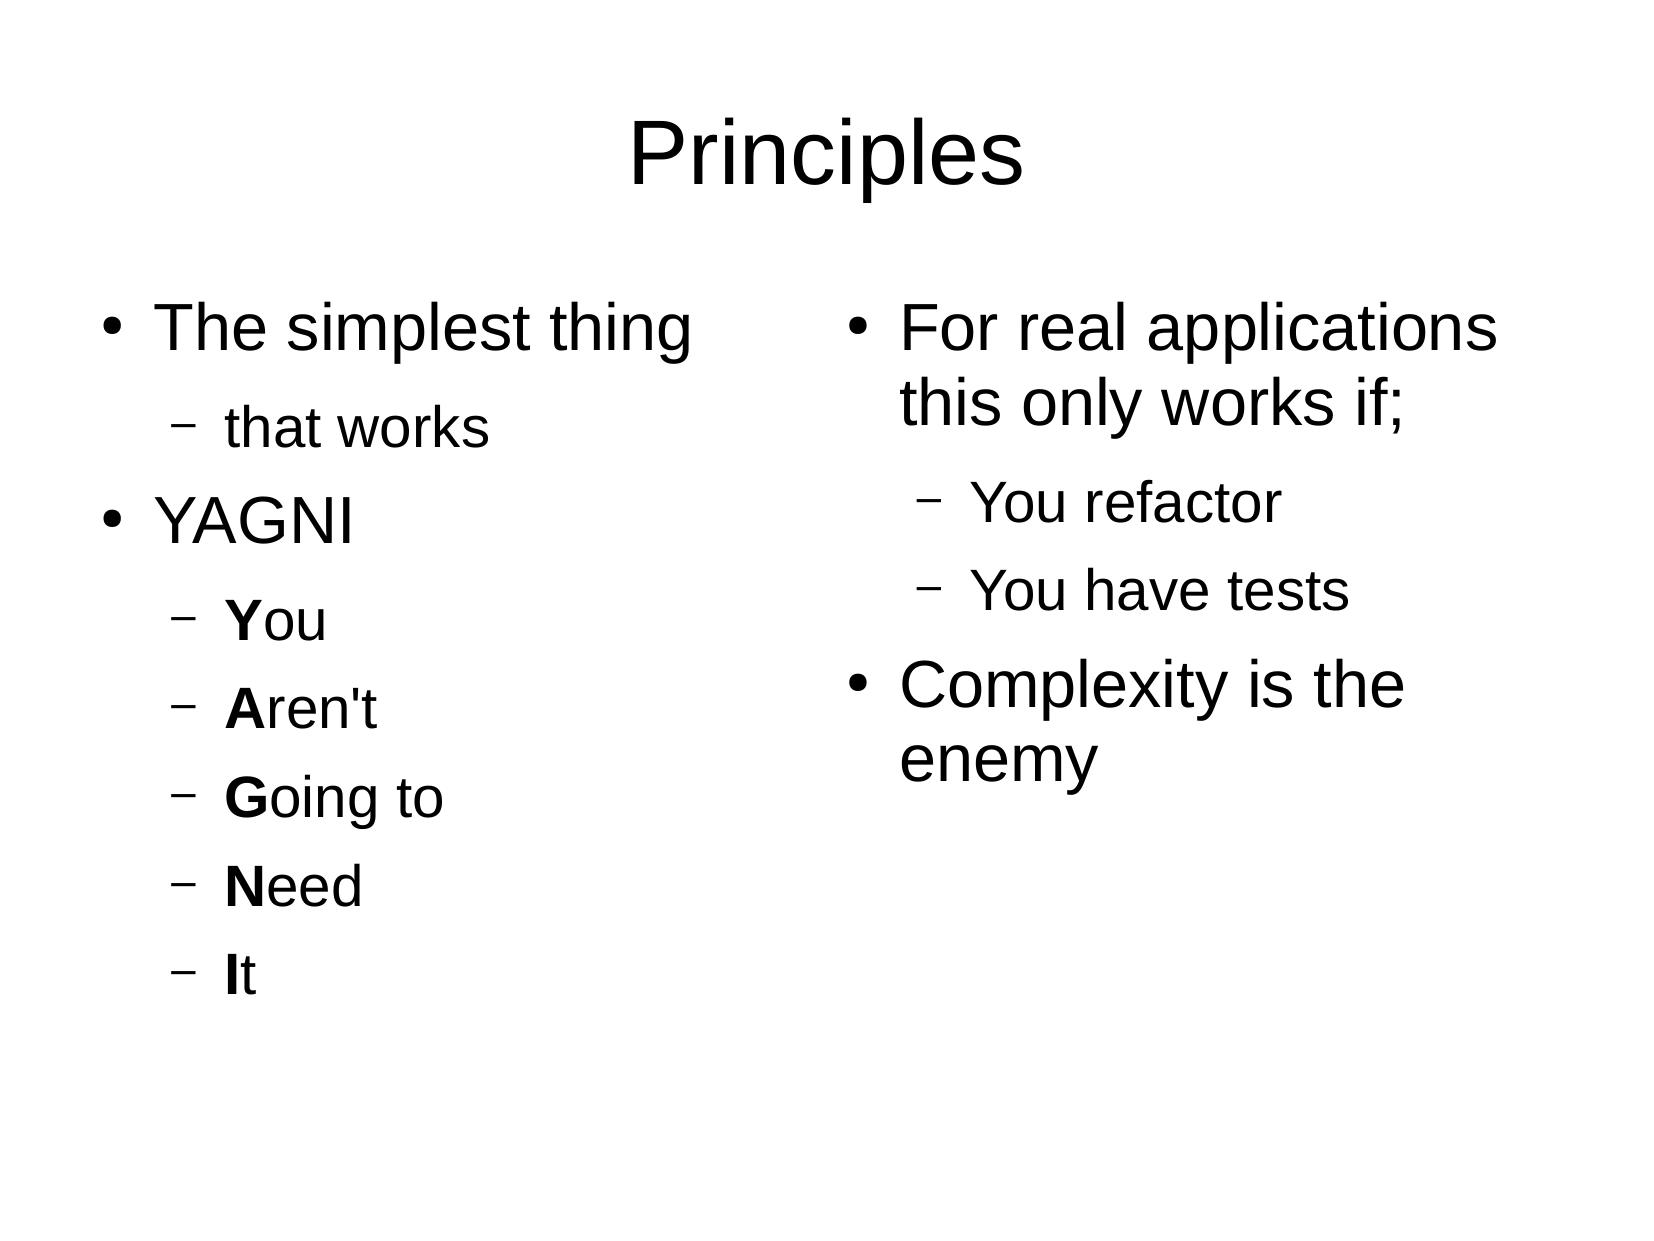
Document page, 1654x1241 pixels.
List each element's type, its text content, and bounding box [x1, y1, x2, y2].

title Principles [82, 49, 1571, 257]
list For real applications this only works if; You refactor You have tests Complexity is the enemy [828, 290, 1539, 1010]
list The simplest thing that works YAGNI You Aren't Going to Need It [82, 290, 793, 1010]
